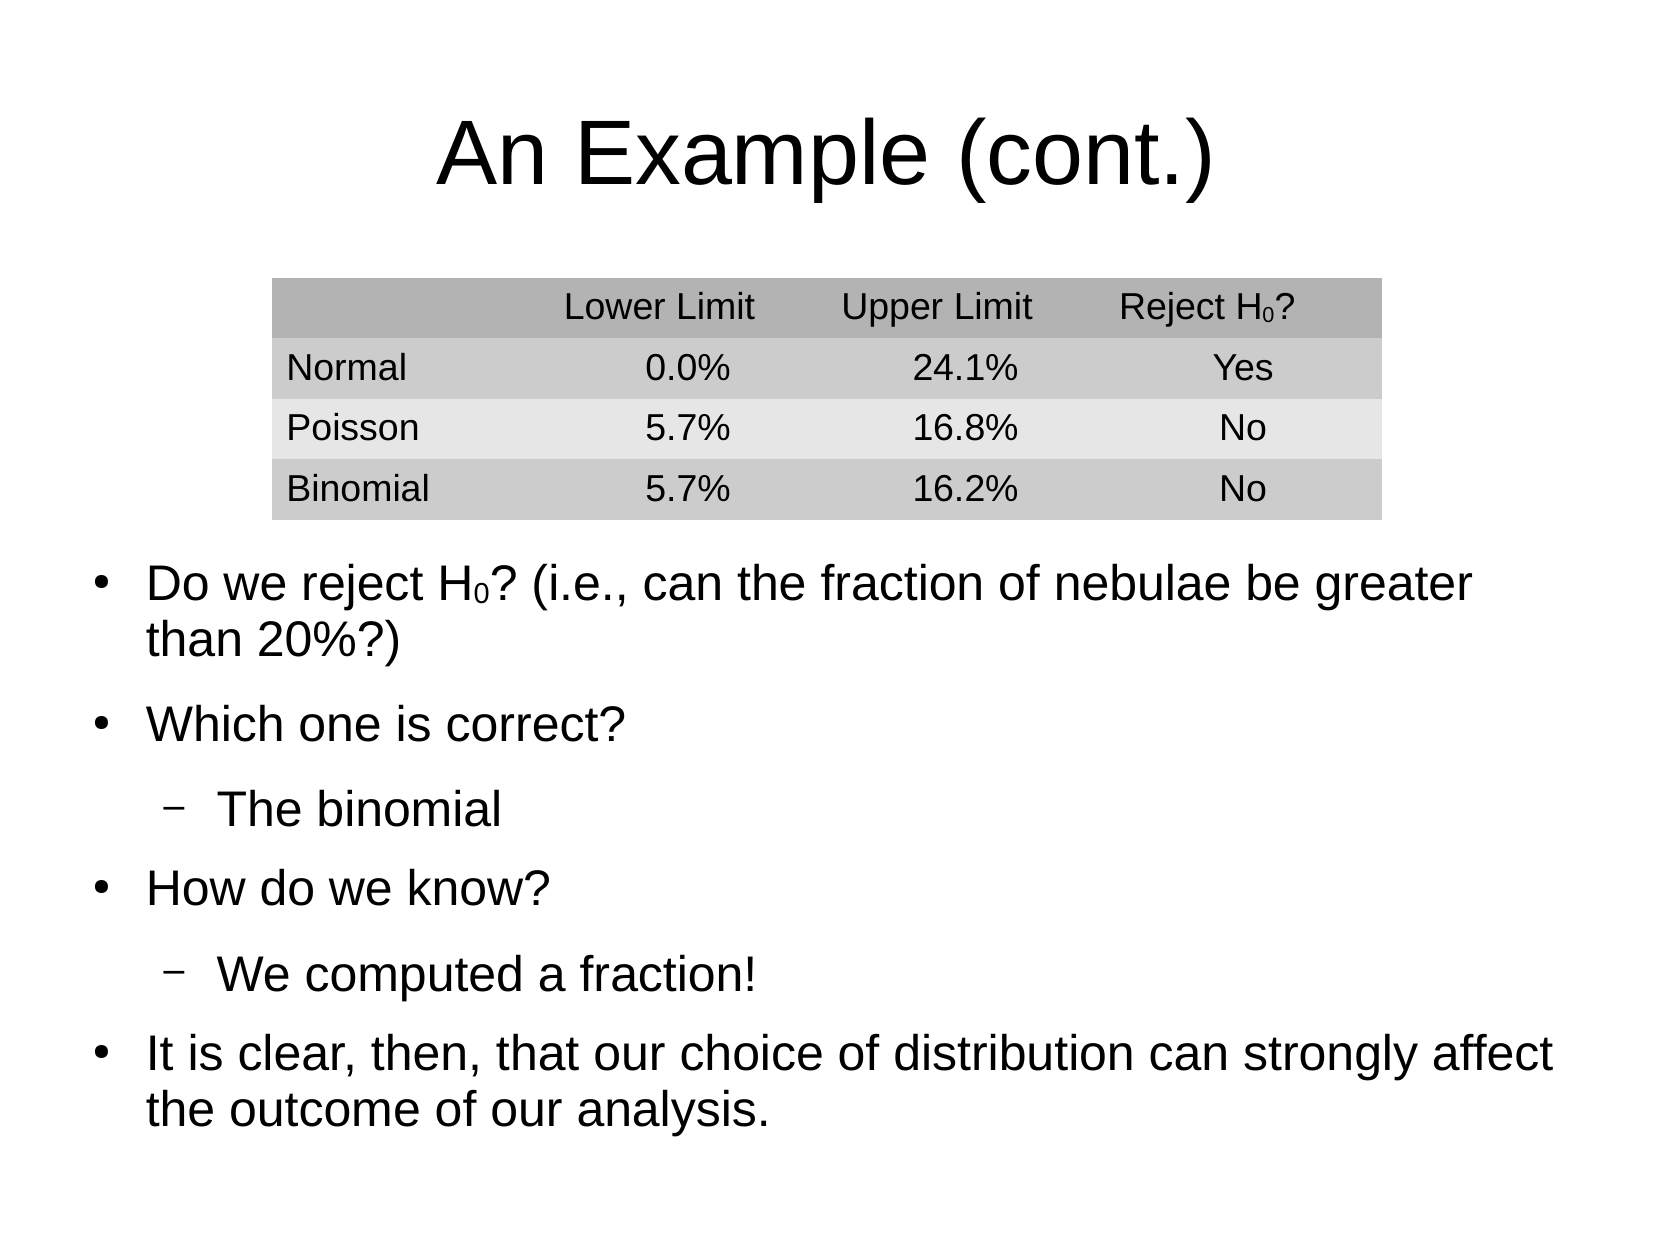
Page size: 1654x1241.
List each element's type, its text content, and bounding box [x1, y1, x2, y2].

table_cell No [1104, 459, 1382, 520]
table_cell 24.1% [827, 338, 1104, 399]
table_header Lower Limit [549, 278, 827, 338]
table_cell 5.7% [549, 399, 827, 459]
table_header Upper Limit [827, 278, 1104, 338]
title An Example (cont.) [82, 49, 1571, 257]
table_cell 16.2% [827, 459, 1104, 520]
table_cell Binomial [272, 459, 549, 520]
table_cell 0.0% [549, 338, 827, 399]
table_cell Poisson [272, 399, 549, 459]
table_header [272, 278, 549, 338]
table_header Reject H0? [1104, 278, 1382, 338]
table_cell 16.8% [827, 399, 1104, 459]
table_cell 5.7% [549, 459, 827, 520]
table_cell Yes [1104, 338, 1382, 399]
list Do we reject H0? (i.e., can the fraction of nebulae be greater than 20%?) Which one is correct? The binomial How do we know? We computed a fraction! It is clear, then, that our choice of distribution can strongly affect the outcome of our analysis. [75, 555, 1564, 1201]
table_cell Normal [272, 338, 549, 399]
table_cell No [1104, 399, 1382, 459]
